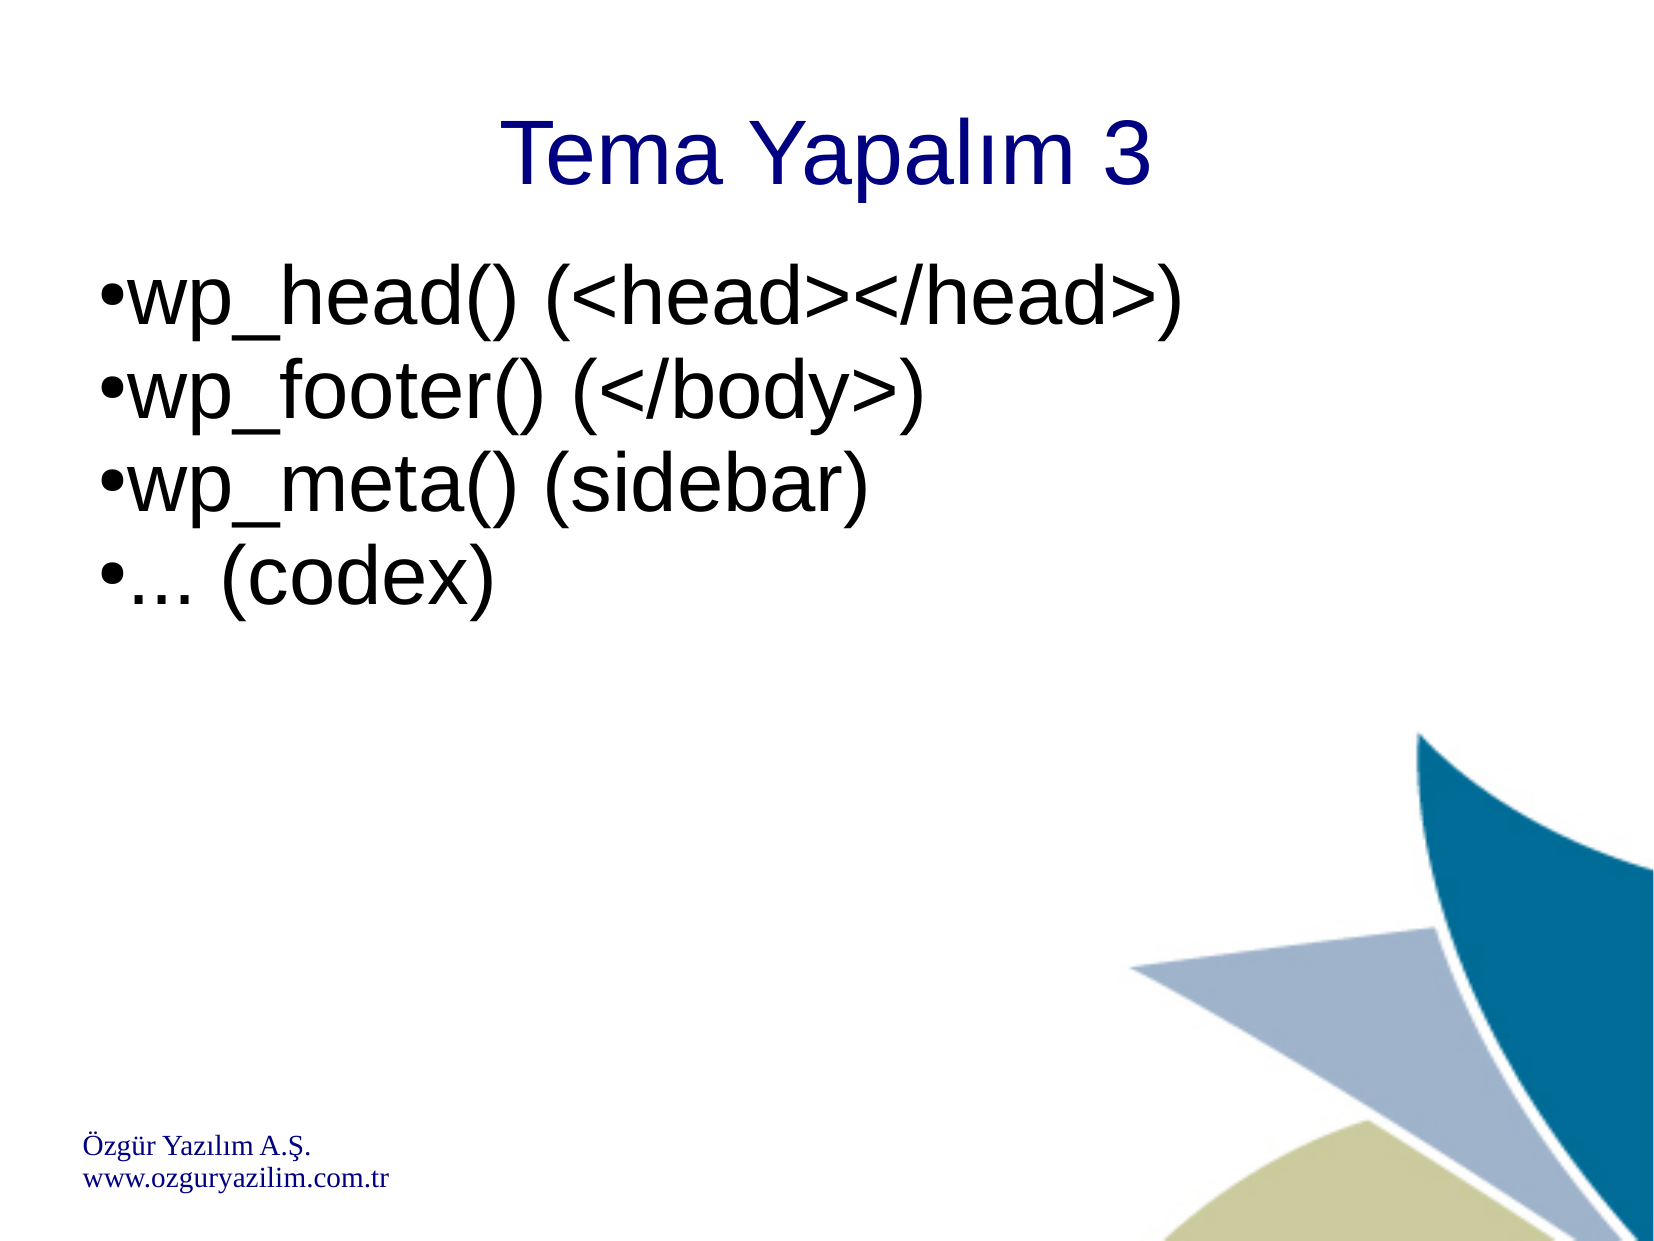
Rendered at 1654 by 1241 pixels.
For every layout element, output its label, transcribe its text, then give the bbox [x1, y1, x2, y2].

title Tema Yapalım 3 [82, 49, 1571, 257]
picture [1062, 708, 1654, 1241]
text_box wp_head() (<head></head>) wp_footer() (</body>) wp_meta() (sidebar) ... (codex) [82, 242, 1536, 723]
